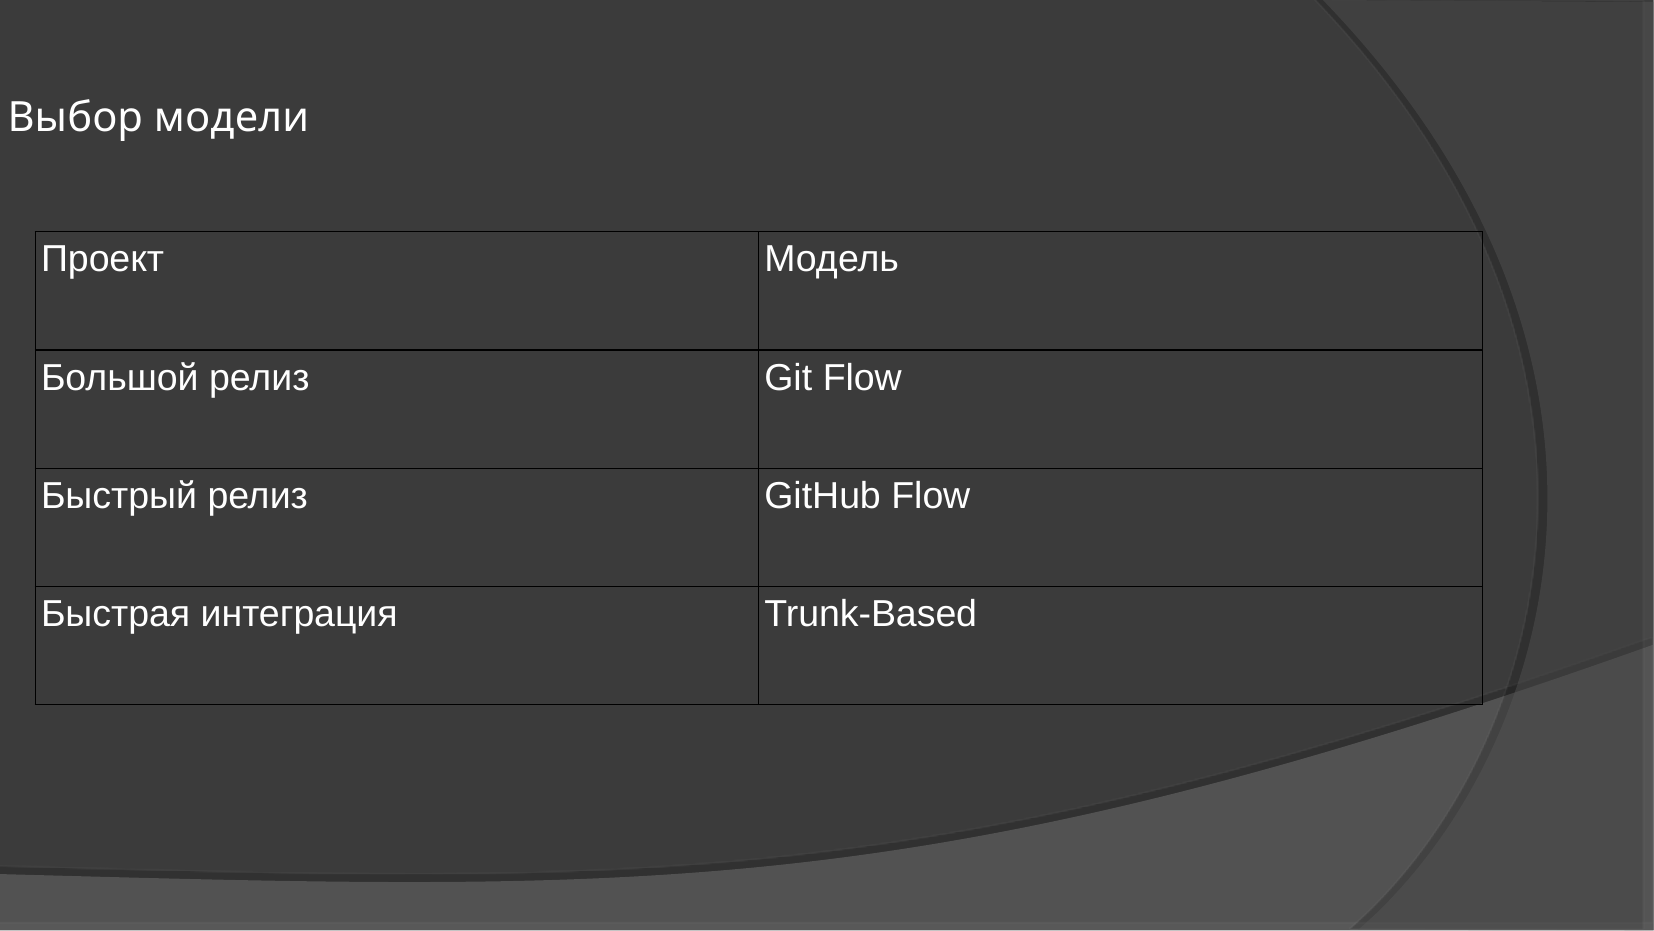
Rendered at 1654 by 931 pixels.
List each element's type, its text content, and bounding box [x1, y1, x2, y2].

table_cell GitHub Flow [759, 469, 1482, 586]
table_header Модель [759, 232, 1482, 349]
table_cell Trunk-Based [759, 587, 1482, 704]
table_header Проект [36, 232, 758, 349]
table_cell Быстрая интеграция [36, 587, 758, 704]
title Выбор модели [0, 36, 1489, 193]
table_cell Git Flow [759, 351, 1482, 468]
table_cell Большой релиз [36, 351, 758, 468]
table_cell Быстрый релиз [36, 469, 758, 586]
